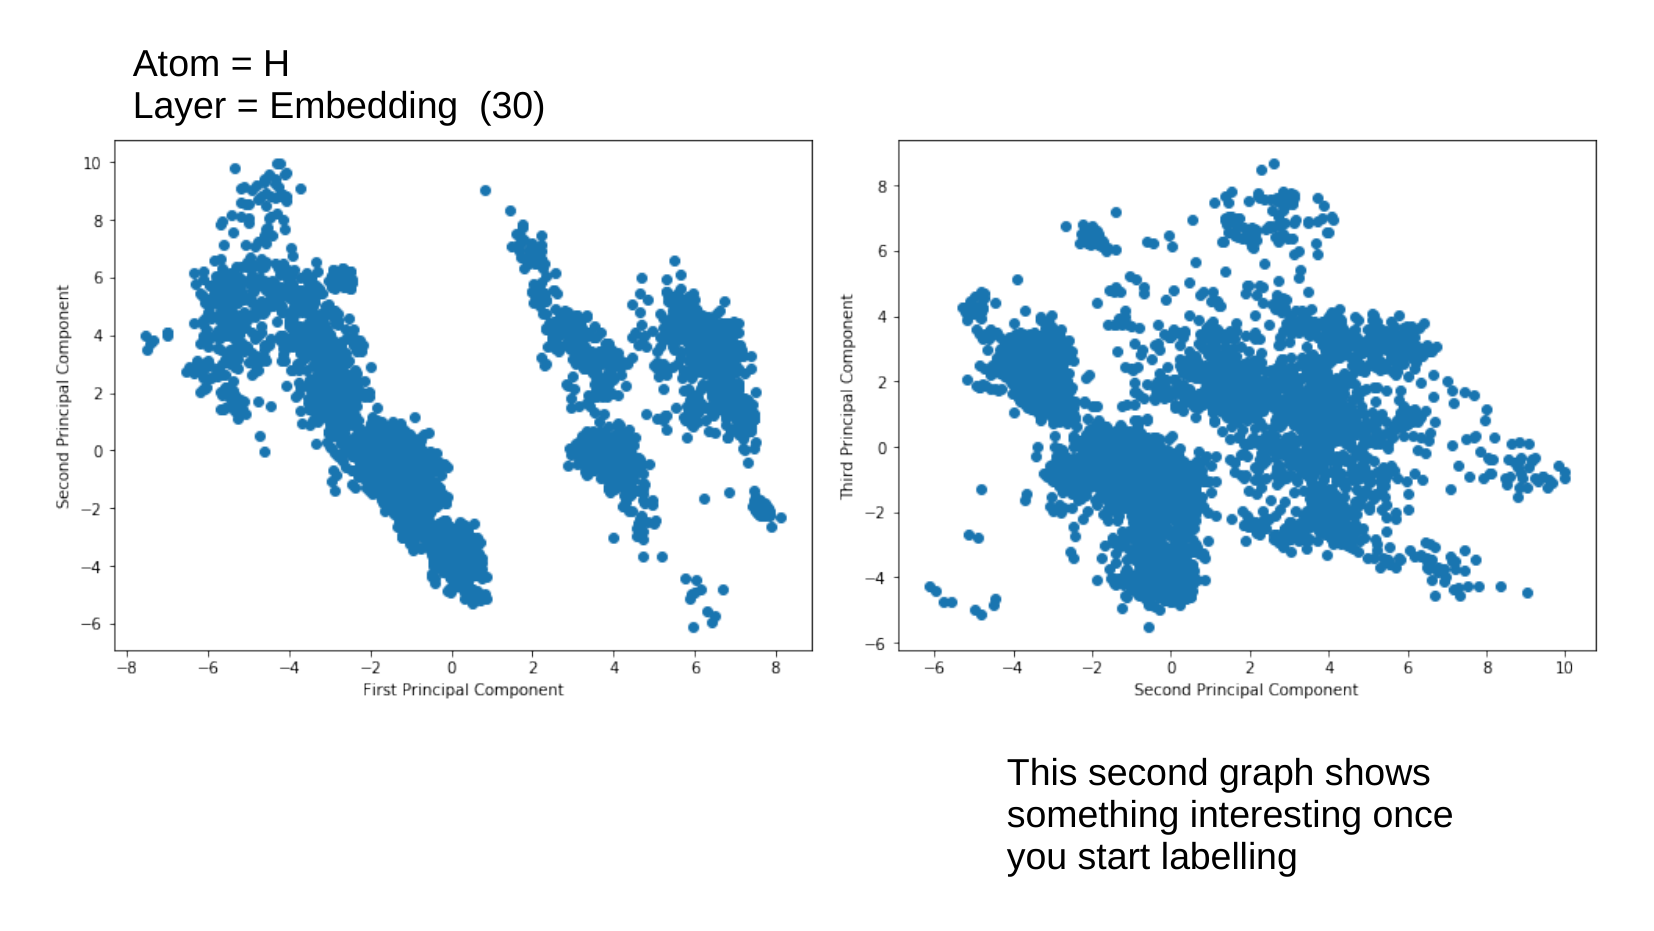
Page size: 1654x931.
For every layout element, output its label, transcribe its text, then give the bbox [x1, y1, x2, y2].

text_box This second graph shows something interesting once you start labelling [992, 744, 1477, 886]
text_box Atom = H Layer = Embedding (30) [118, 35, 561, 129]
picture [831, 129, 1607, 710]
picture [47, 129, 823, 710]
